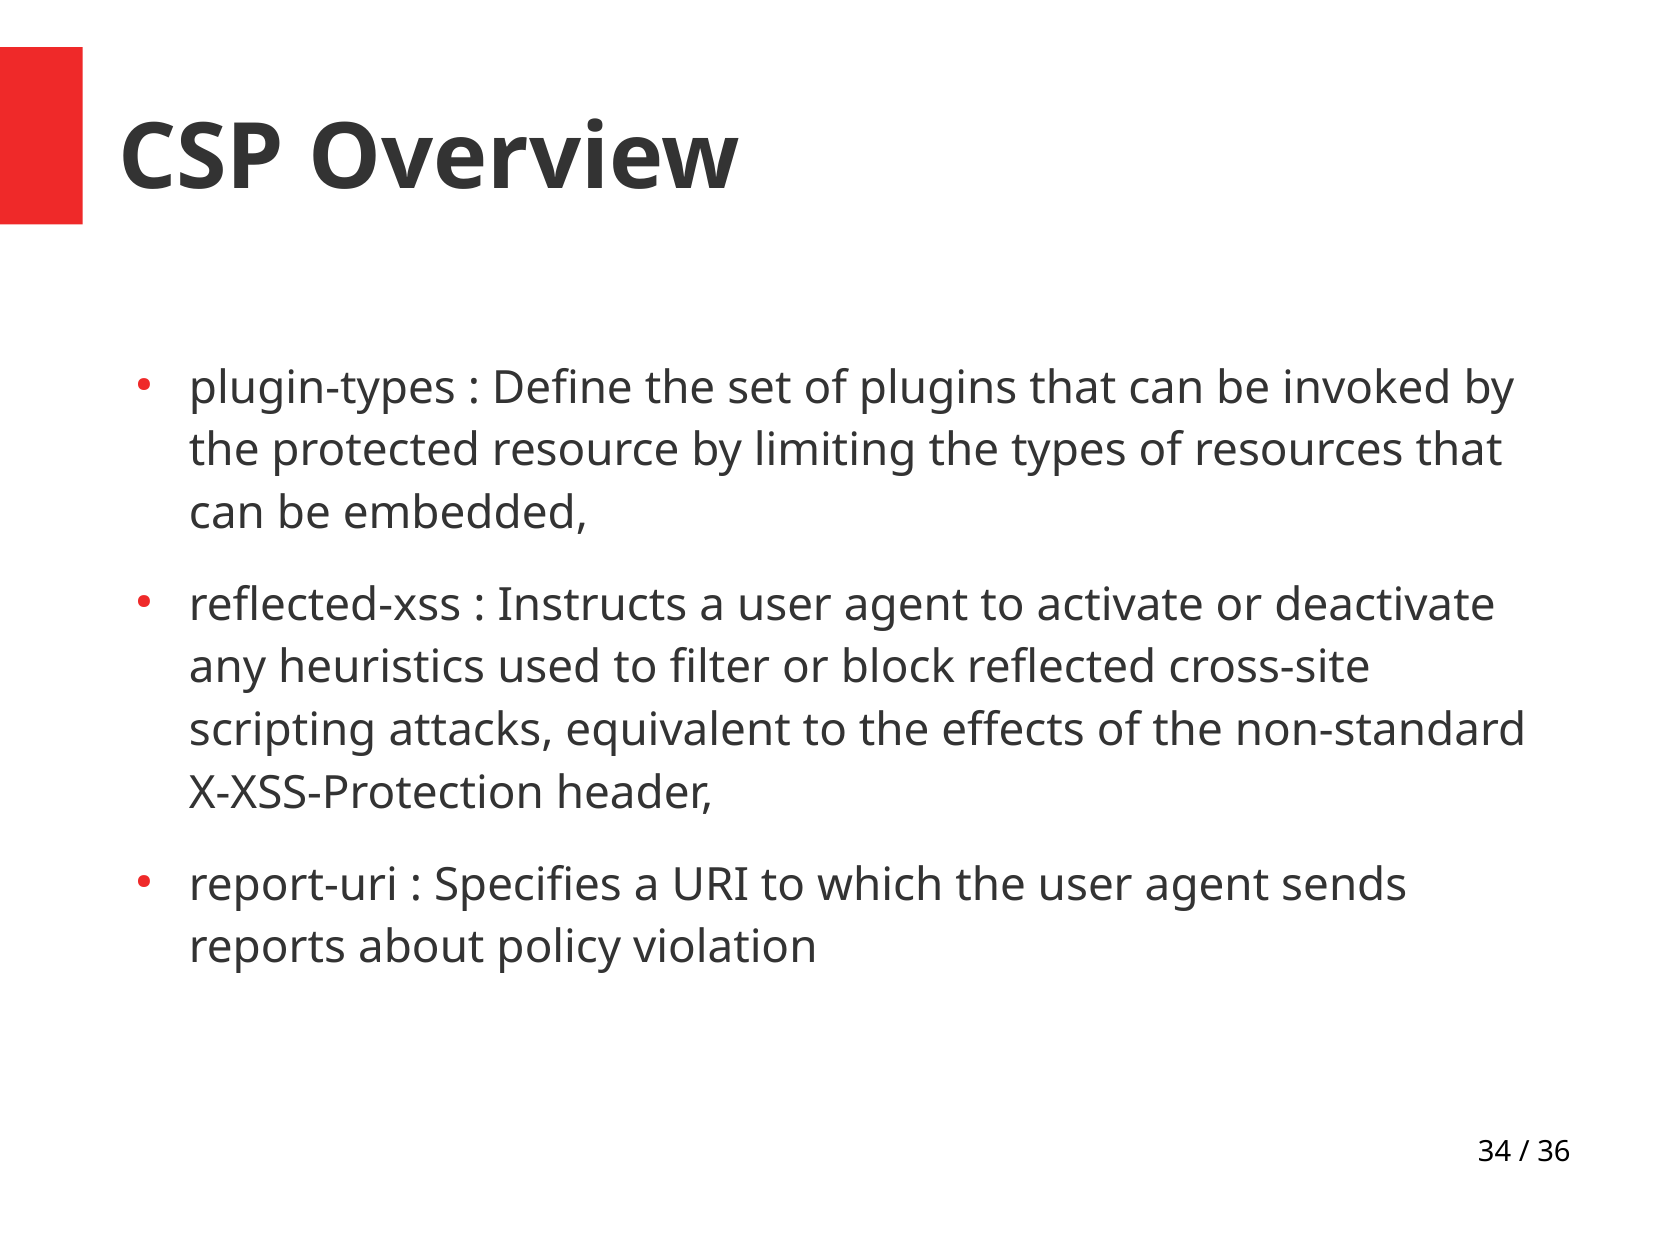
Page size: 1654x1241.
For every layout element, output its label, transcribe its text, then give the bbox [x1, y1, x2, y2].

title CSP Overview [118, 49, 1571, 257]
list plugin-types : Define the set of plugins that can be invoked by the protected resource by limiting the types of resources that can be embedded, reflected-xss : Instructs a user agent to activate or deactivate any heuristics used to filter or block reflected cross-site scripting attacks, equivalent to the effects of the non-standard X-XSS-Protection header, report-uri : Specifies a URI to which the user agent sends reports about policy violation [118, 354, 1536, 1074]
